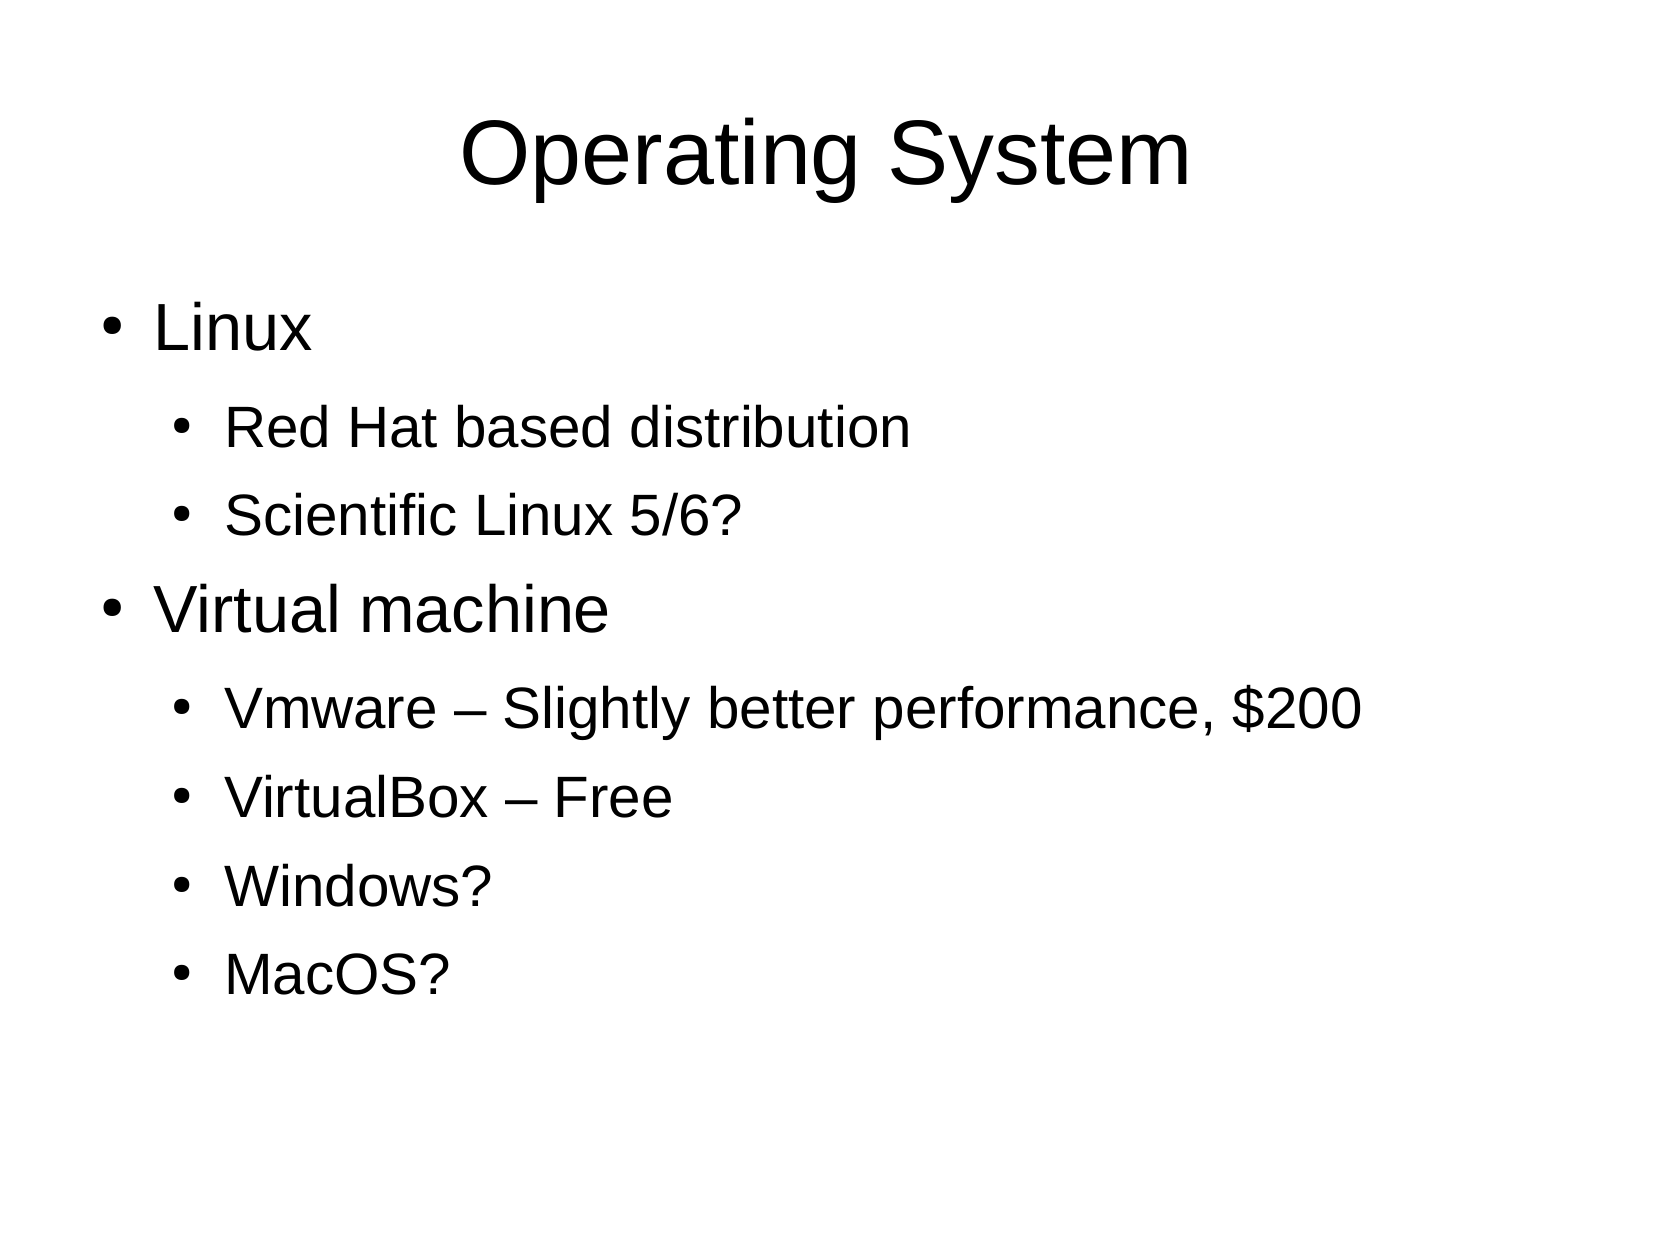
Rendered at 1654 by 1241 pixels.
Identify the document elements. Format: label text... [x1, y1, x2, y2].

list Linux Red Hat based distribution Scientific Linux 5/6? Virtual machine Vmware – Slightly better performance, $200 VirtualBox – Free Windows? MacOS? [82, 290, 1571, 1109]
title Operating System [82, 49, 1571, 257]
